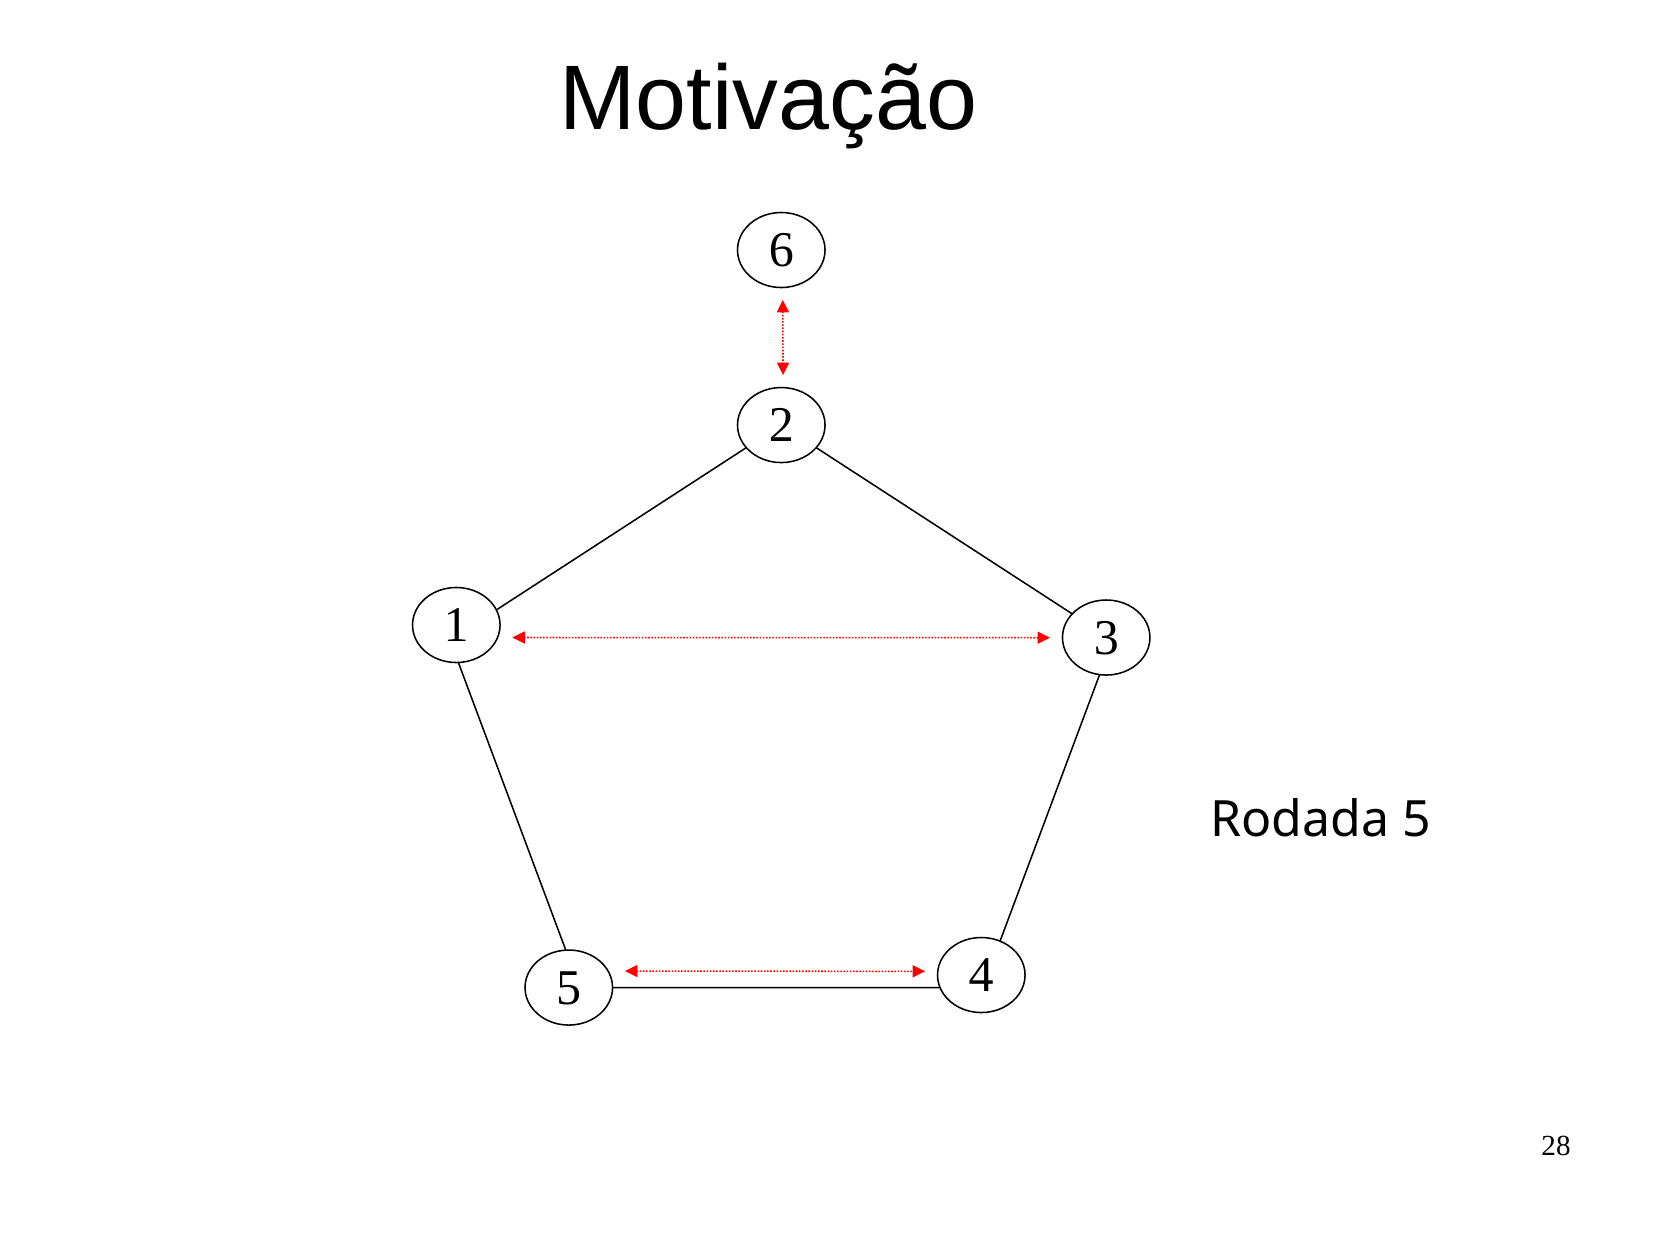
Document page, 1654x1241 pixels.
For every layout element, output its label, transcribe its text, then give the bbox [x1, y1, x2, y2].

text_box Rodada 5 [1191, 774, 1451, 859]
text_box 4 [937, 937, 1026, 1013]
text_box 6 [737, 212, 826, 288]
title Motivação [237, 38, 1300, 157]
text_box 3 [1062, 600, 1150, 676]
text_box 1 [412, 587, 501, 663]
text_box 5 [525, 950, 613, 1026]
text_box 2 [737, 387, 826, 463]
